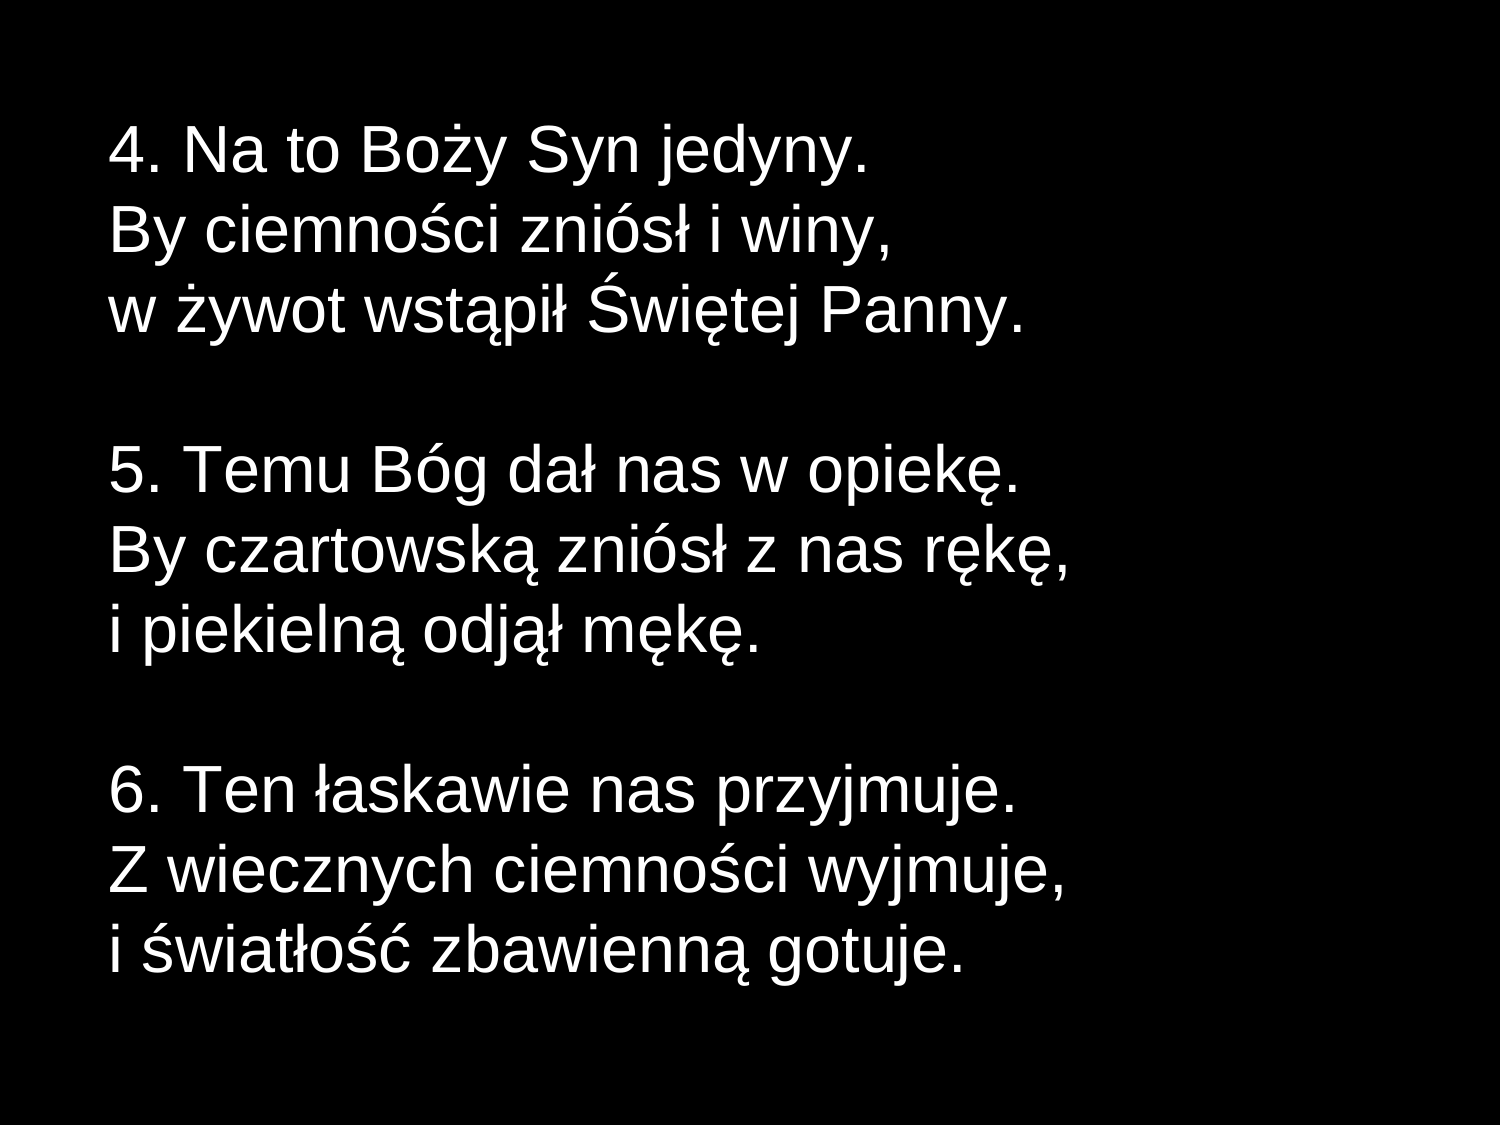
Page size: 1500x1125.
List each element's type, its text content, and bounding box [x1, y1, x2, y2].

text_box 4. Na to Boży Syn jedyny. By ciemności zniósł i winy, w żywot wstąpił Świętej Panny. 5. Temu Bóg dał nas w opiekę. By czartowską zniósł z nas rękę, i piekielną odjął mękę. 6. Ten łaskawie nas przyjmuje. Z wiecznych ciemności wyjmuje, i światłość zbawienną gotuje. [93, 98, 1465, 994]
